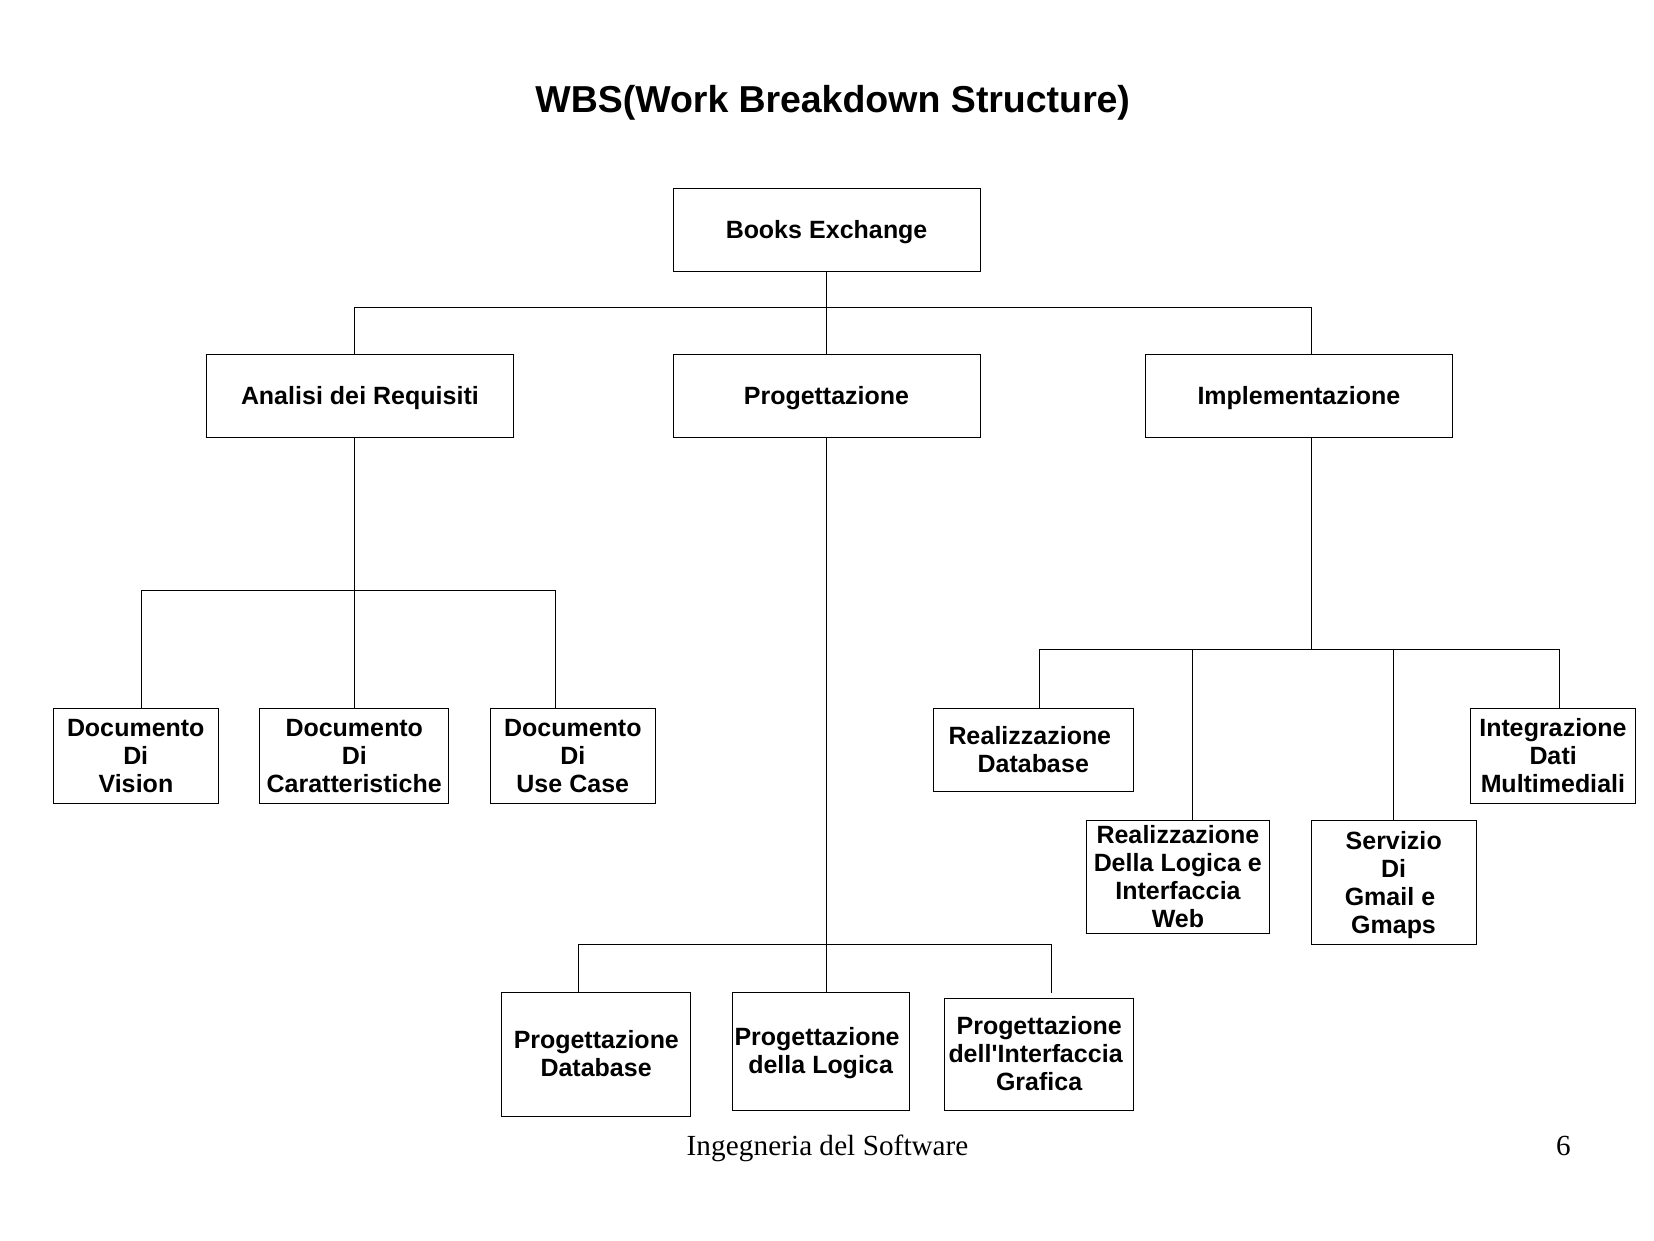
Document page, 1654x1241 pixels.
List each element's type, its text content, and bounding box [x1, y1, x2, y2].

text_box Implementazione [1145, 354, 1453, 438]
text_box Documento Di Caratteristiche [259, 708, 449, 804]
text_box Progettazione della Logica [732, 992, 910, 1111]
text_box Servizio Di Gmail e Gmaps [1311, 820, 1477, 945]
text_box Realizzazione Della Logica e Interfaccia Web [1086, 820, 1270, 934]
text_box Progettazione dell'Interfaccia Grafica [944, 998, 1134, 1111]
text_box Progettazione [673, 354, 981, 438]
text_box Progettazione Database [501, 992, 691, 1117]
text_box Realizzazione Database [933, 708, 1134, 792]
text_box Documento Di Vision [53, 708, 219, 804]
text_box Analisi dei Requisiti [206, 354, 514, 438]
text_box Documento Di Use Case [490, 708, 656, 804]
text_box Integrazione Dati Multimediali [1470, 708, 1636, 804]
text_box Books Exchange [673, 188, 981, 272]
text_box WBS(Work Breakdown Structure) [520, 70, 1146, 128]
